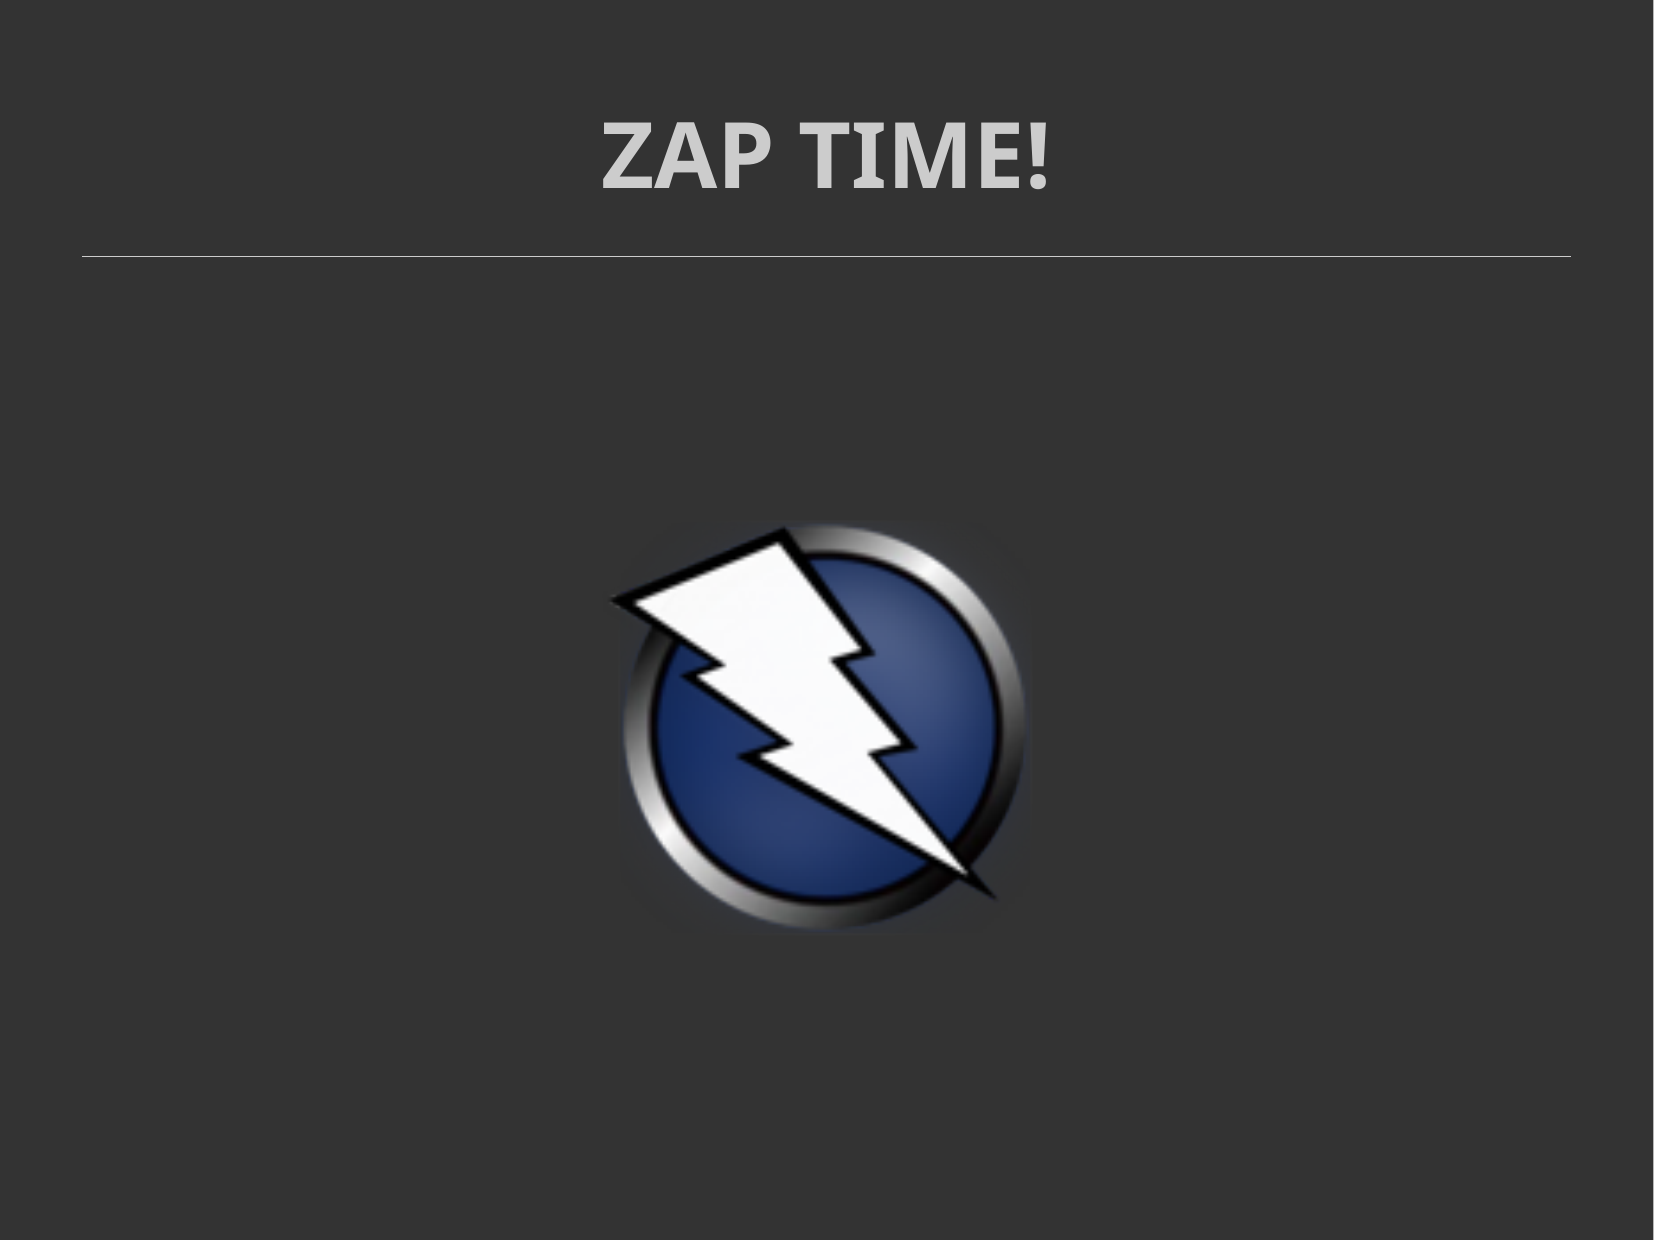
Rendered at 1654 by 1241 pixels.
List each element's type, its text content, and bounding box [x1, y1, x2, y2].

picture [599, 501, 1054, 957]
title ZAP TIME! [82, 49, 1571, 257]
